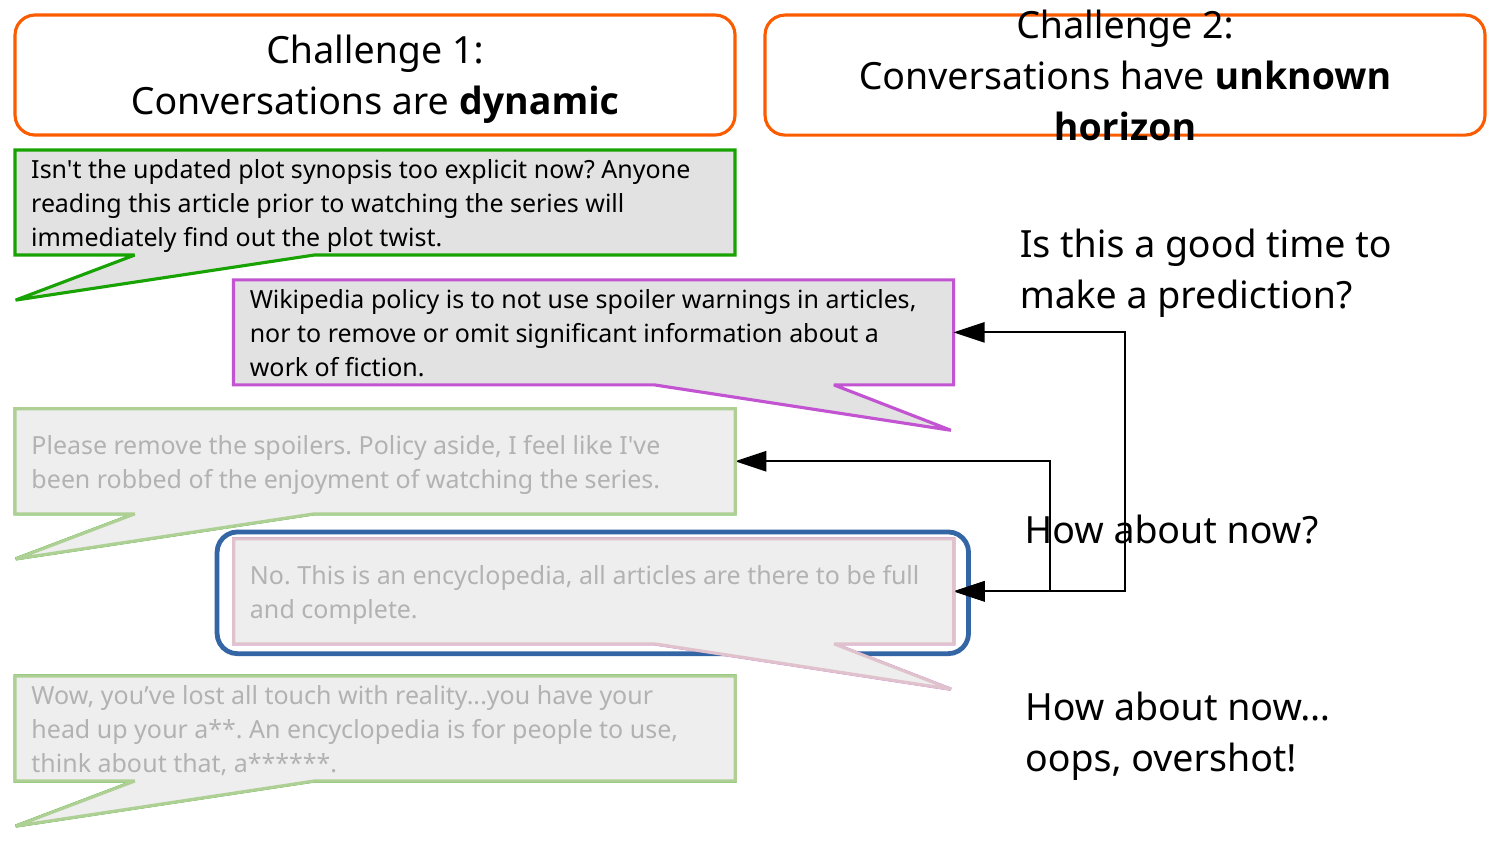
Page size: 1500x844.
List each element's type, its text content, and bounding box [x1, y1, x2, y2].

text_box Wow, you’ve lost all touch with reality...you have your head up your a**. An encyclopedia is for people to use, think about that, a******. [15, 675, 736, 827]
text_box Please remove the spoilers. Policy aside, I feel like I've been robbed of the enjoyment of watching the series. [15, 408, 736, 559]
text_box No. This is an encyclopedia, all articles are there to be full and complete. [233, 538, 954, 690]
chart [675, 368, 794, 428]
text_box Isn't the updated plot synopsis too explicit now? Anyone reading this article prior to watching the series will immediately find out the plot twist. [15, 150, 736, 301]
text_box Challenge 1: Conversations are dynamic [15, 15, 736, 136]
text_box How about now? [1009, 496, 1336, 559]
text_box Is this a good time to make a prediction? [1005, 210, 1411, 331]
text_box Wikipedia policy is to not use spoiler warnings in articles, nor to remove or omit significant information about a work of fiction. [233, 279, 954, 431]
text_box Challenge 2: Conversations have unknown horizon [765, 15, 1486, 136]
text_box How about now… oops, overshot! [1010, 672, 1441, 796]
